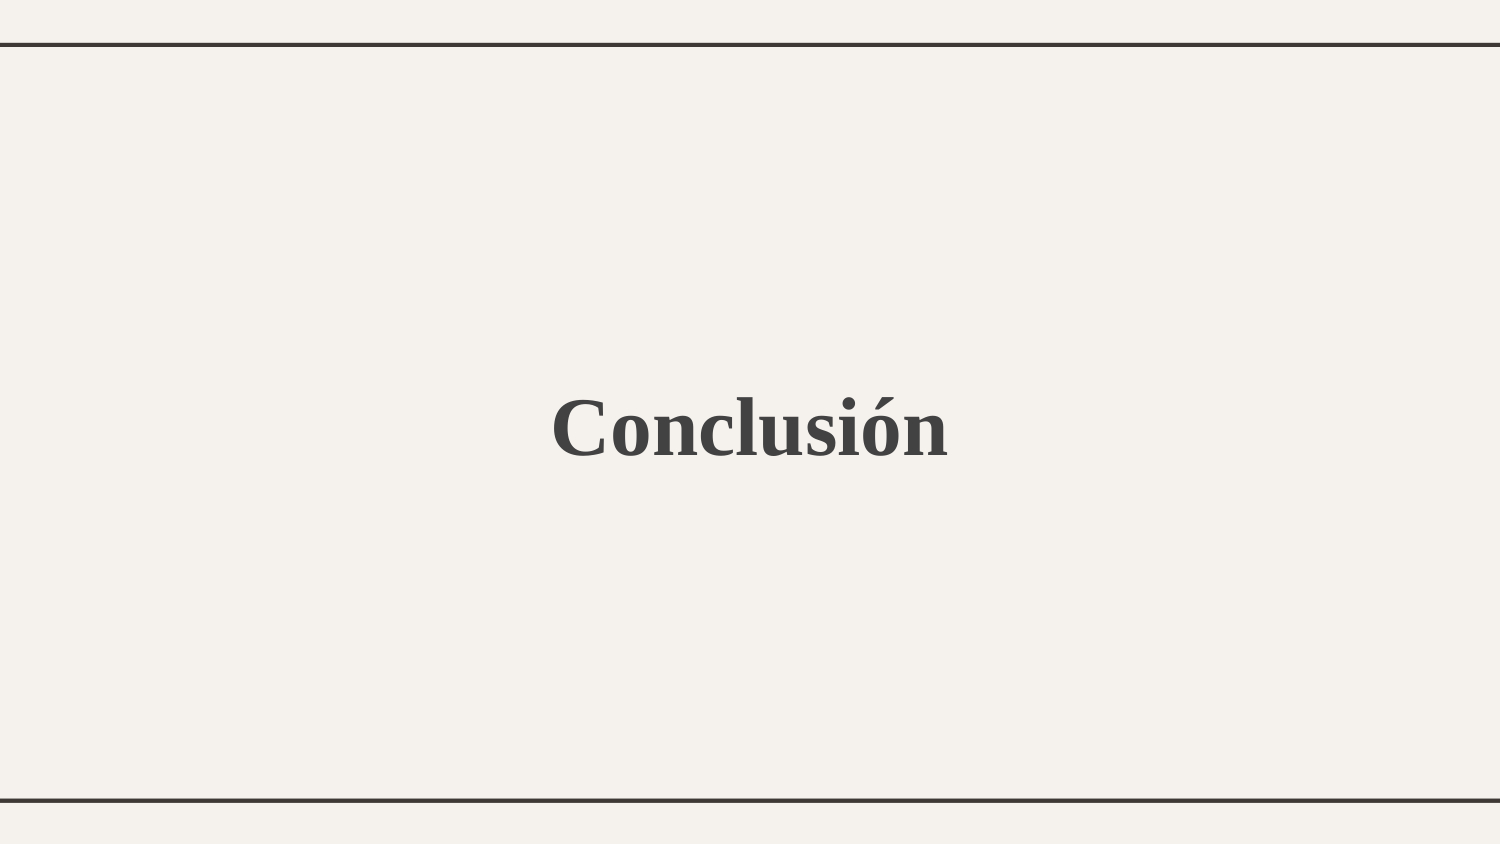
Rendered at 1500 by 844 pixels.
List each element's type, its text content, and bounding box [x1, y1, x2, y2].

text_box Conclusión [299, 364, 1200, 480]
picture [0, 0, 1500, 844]
